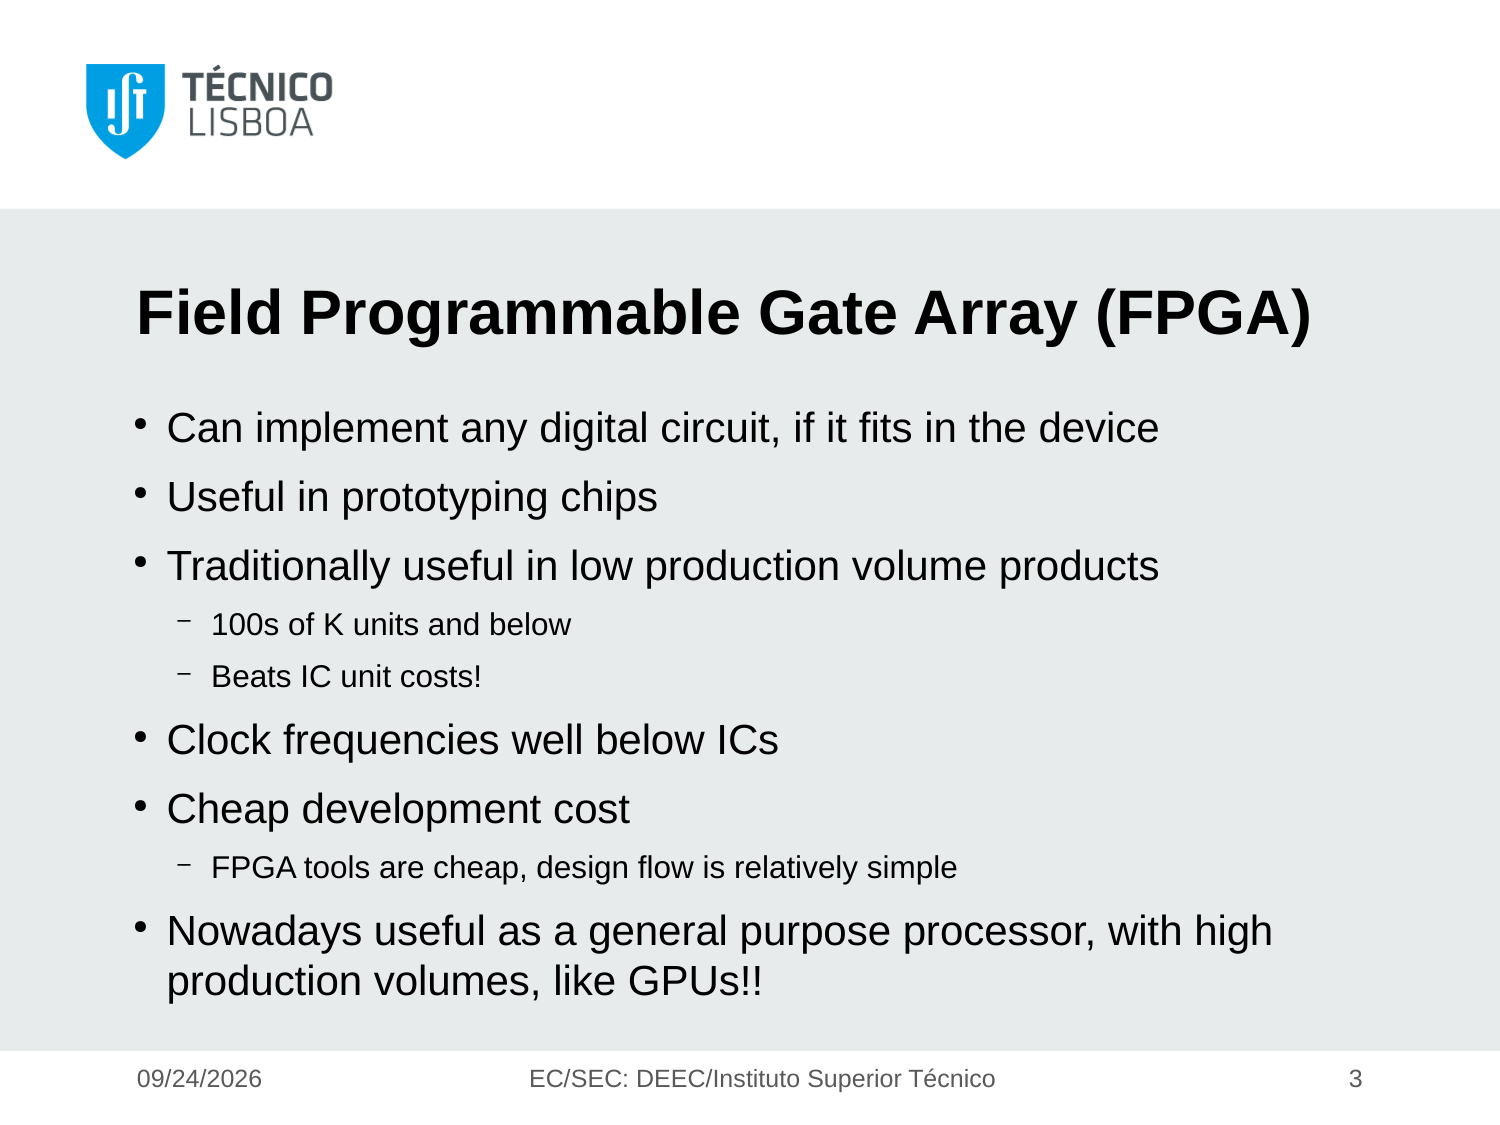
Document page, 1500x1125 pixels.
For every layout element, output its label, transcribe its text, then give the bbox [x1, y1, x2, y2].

list Can implement any digital circuit, if it fits in the device Useful in prototyping chips Traditionally useful in low production volume products 100s of K units and below Beats IC unit costs! Clock frequencies well below ICs Cheap development cost FPGA tools are cheap, design flow is relatively simple Nowadays useful as a general purpose processor, with high production volumes, like GPUs!! [121, 400, 1378, 1005]
title Field Programmable Gate Array (FPGA) [121, 237, 1378, 381]
picture [0, 0, 1500, 1125]
slide_number 11/02/2020 [121, 1052, 425, 1103]
footer EC/SEC: DEEC/Instituto Superior Técnico [512, 1052, 1021, 1103]
slide_number <number> [1077, 1052, 1378, 1103]
